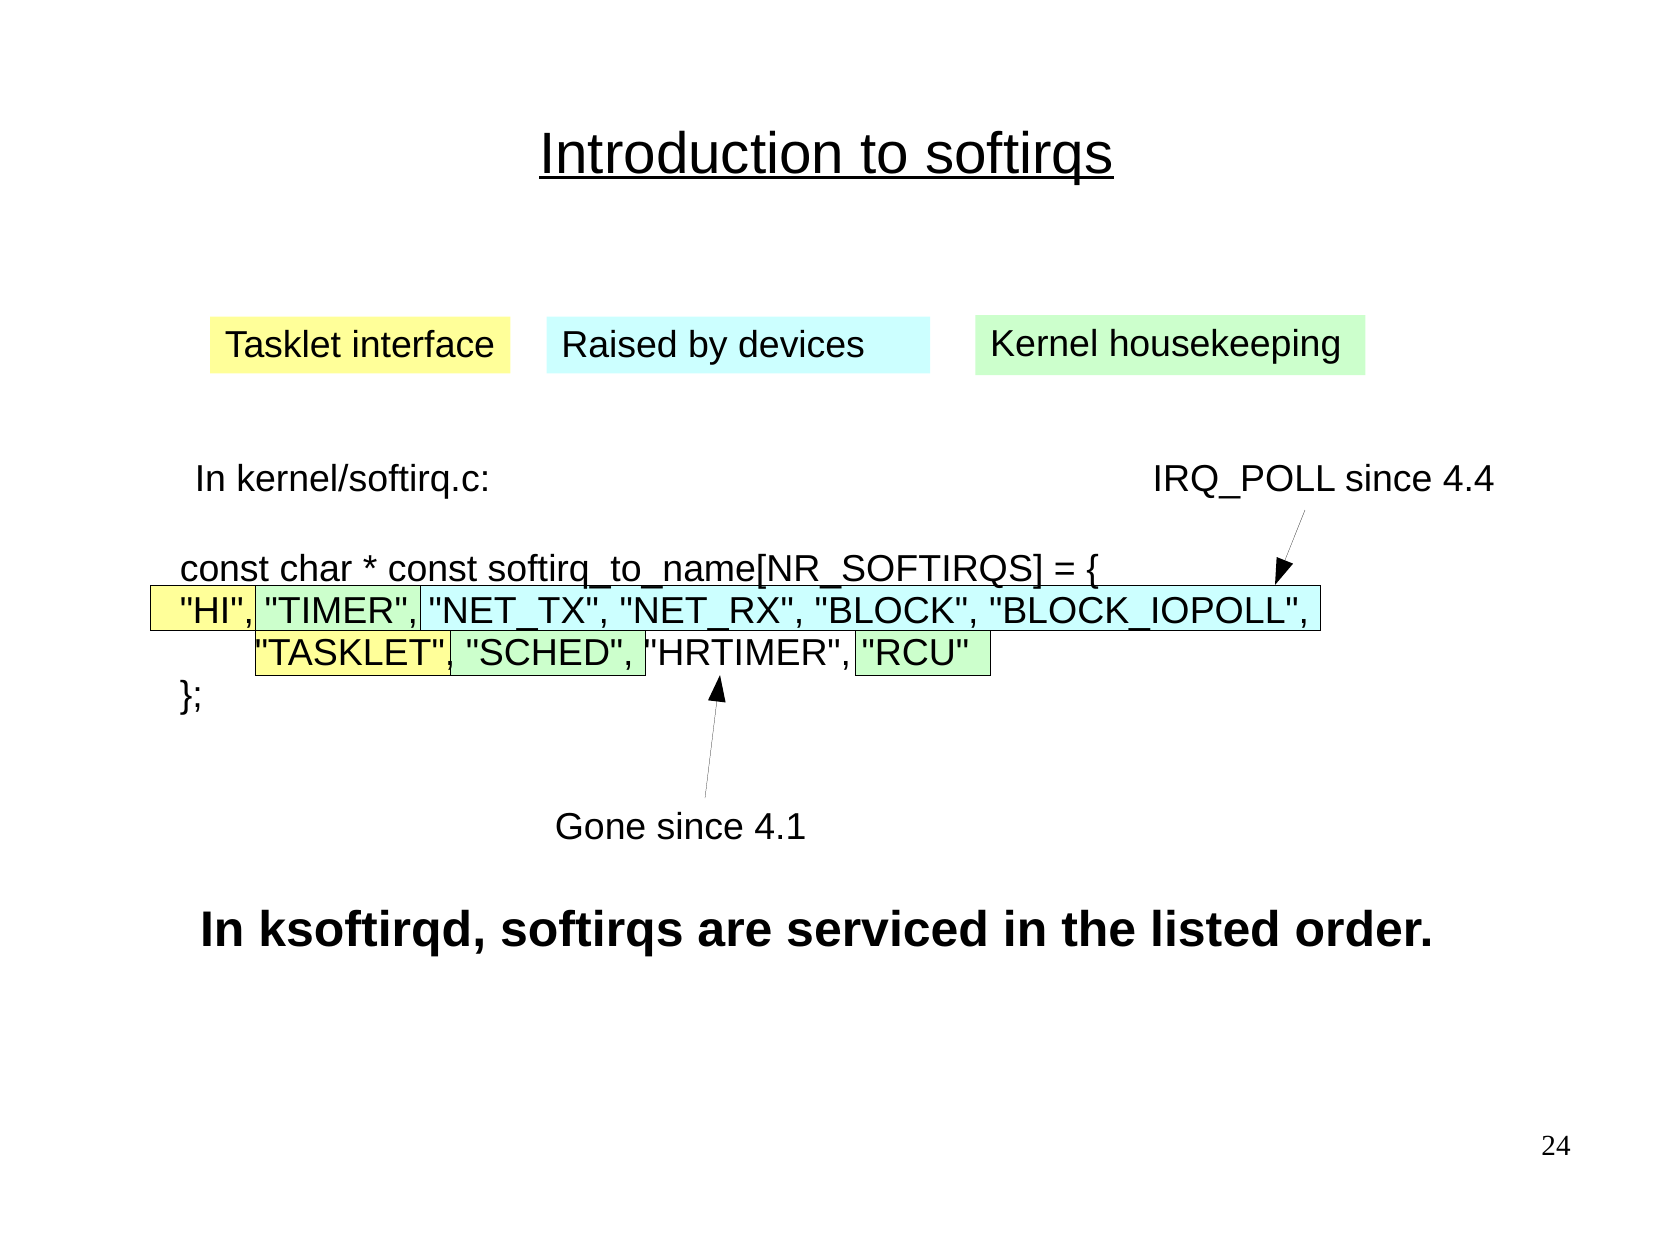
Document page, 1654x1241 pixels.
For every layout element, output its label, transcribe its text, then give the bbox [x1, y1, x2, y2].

text_box Tasklet interface [210, 316, 511, 374]
text_box Raised by devices [546, 316, 931, 374]
text_box const char * const softirq_to_name[NR_SOFTIRQS] = { "HI", "TIMER", "NET_TX", "NET_RX", "BLOCK", "BLOCK_IOPOLL", "TASKLET", "SCHED", "HRTIMER", "RCU" }; [165, 540, 1401, 723]
text_box In kernel/softirq.c: [180, 450, 811, 507]
title Introduction to softirqs [82, 49, 1571, 257]
text_box [150, 585, 165, 631]
text_box Gone since 4.1 [540, 798, 856, 856]
text_box Kernel housekeeping [975, 315, 1366, 376]
text_box In ksoftirqd, softirqs are serviced in the listed order. [60, 893, 1576, 965]
text_box IRQ_POLL since 4.4 [1137, 450, 1516, 511]
